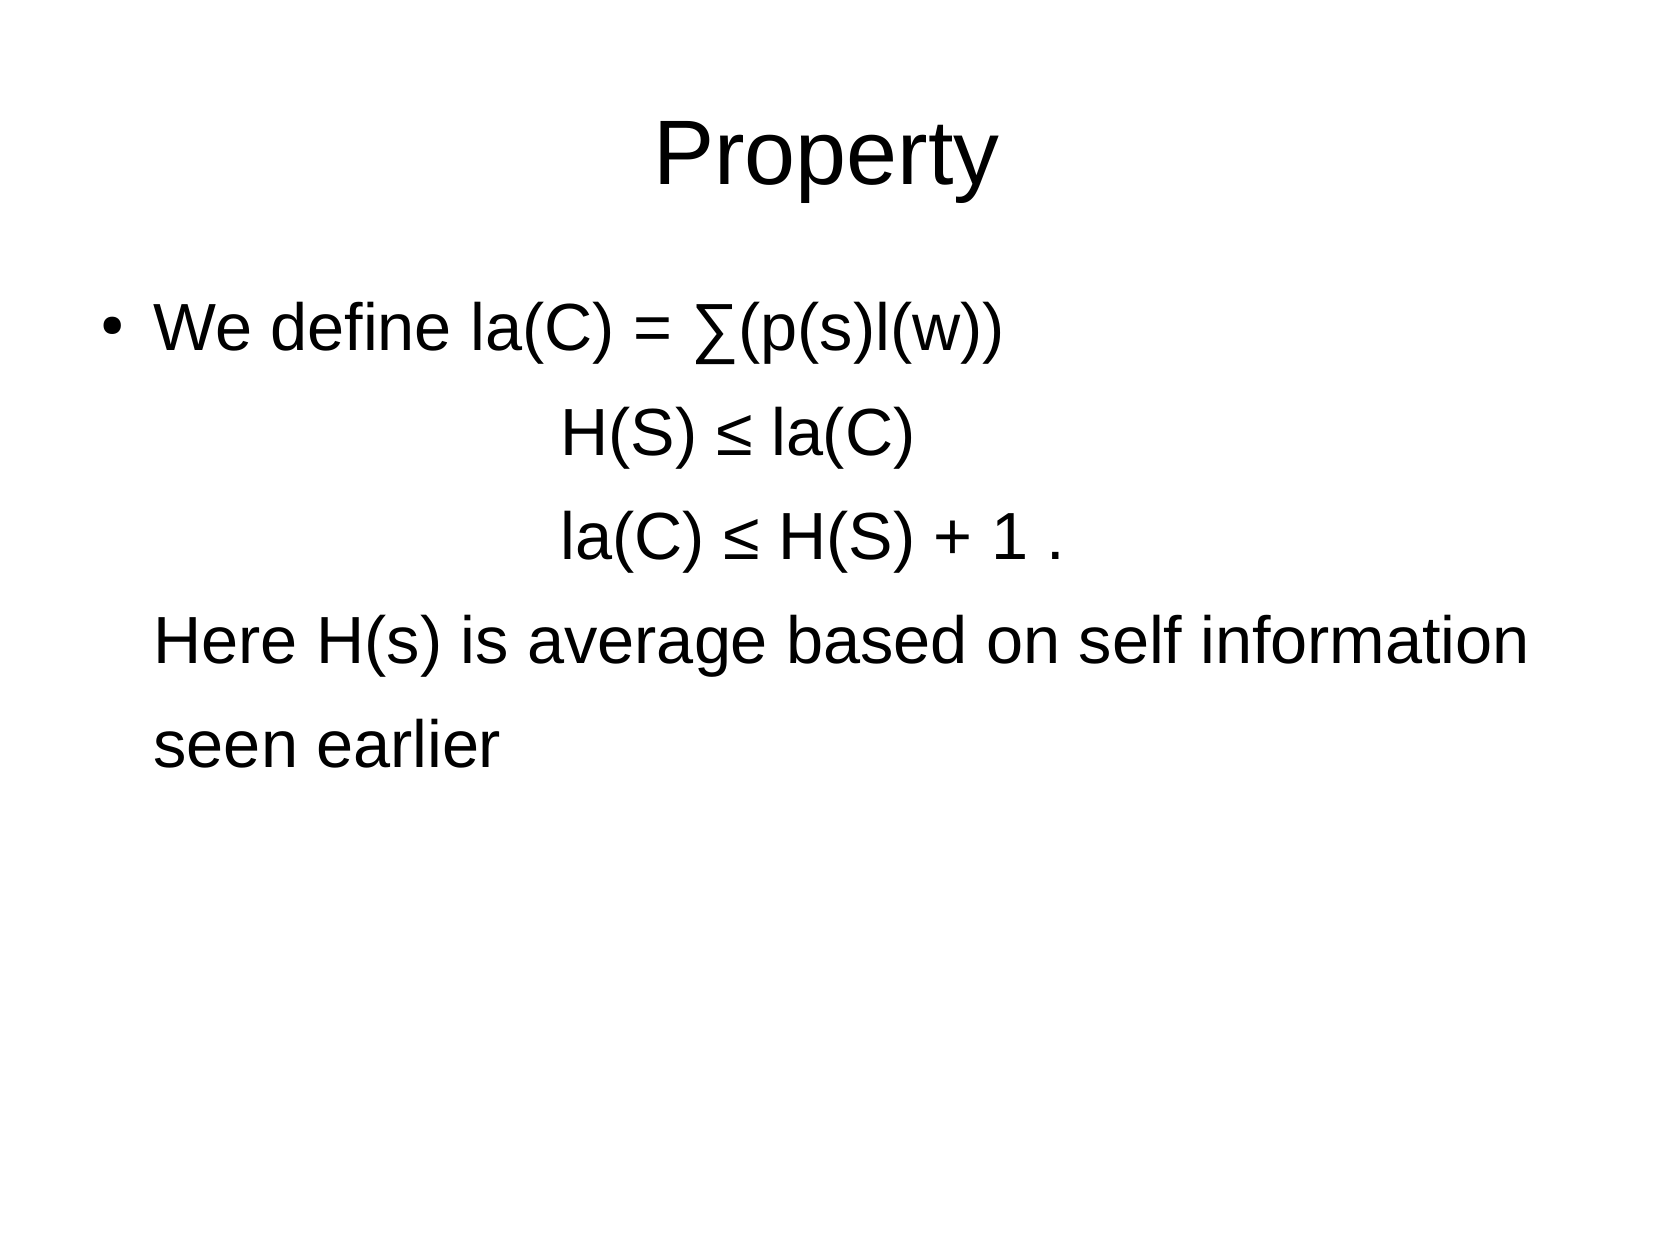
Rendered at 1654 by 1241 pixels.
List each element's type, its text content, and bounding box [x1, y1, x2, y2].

list We define la(C) = ∑(p(s)l(w)) H(S) ≤ la(C) la(C) ≤ H(S) + 1 . Here H(s) is average based on self information seen earlier [82, 290, 1538, 1010]
title Property [82, 49, 1571, 257]
